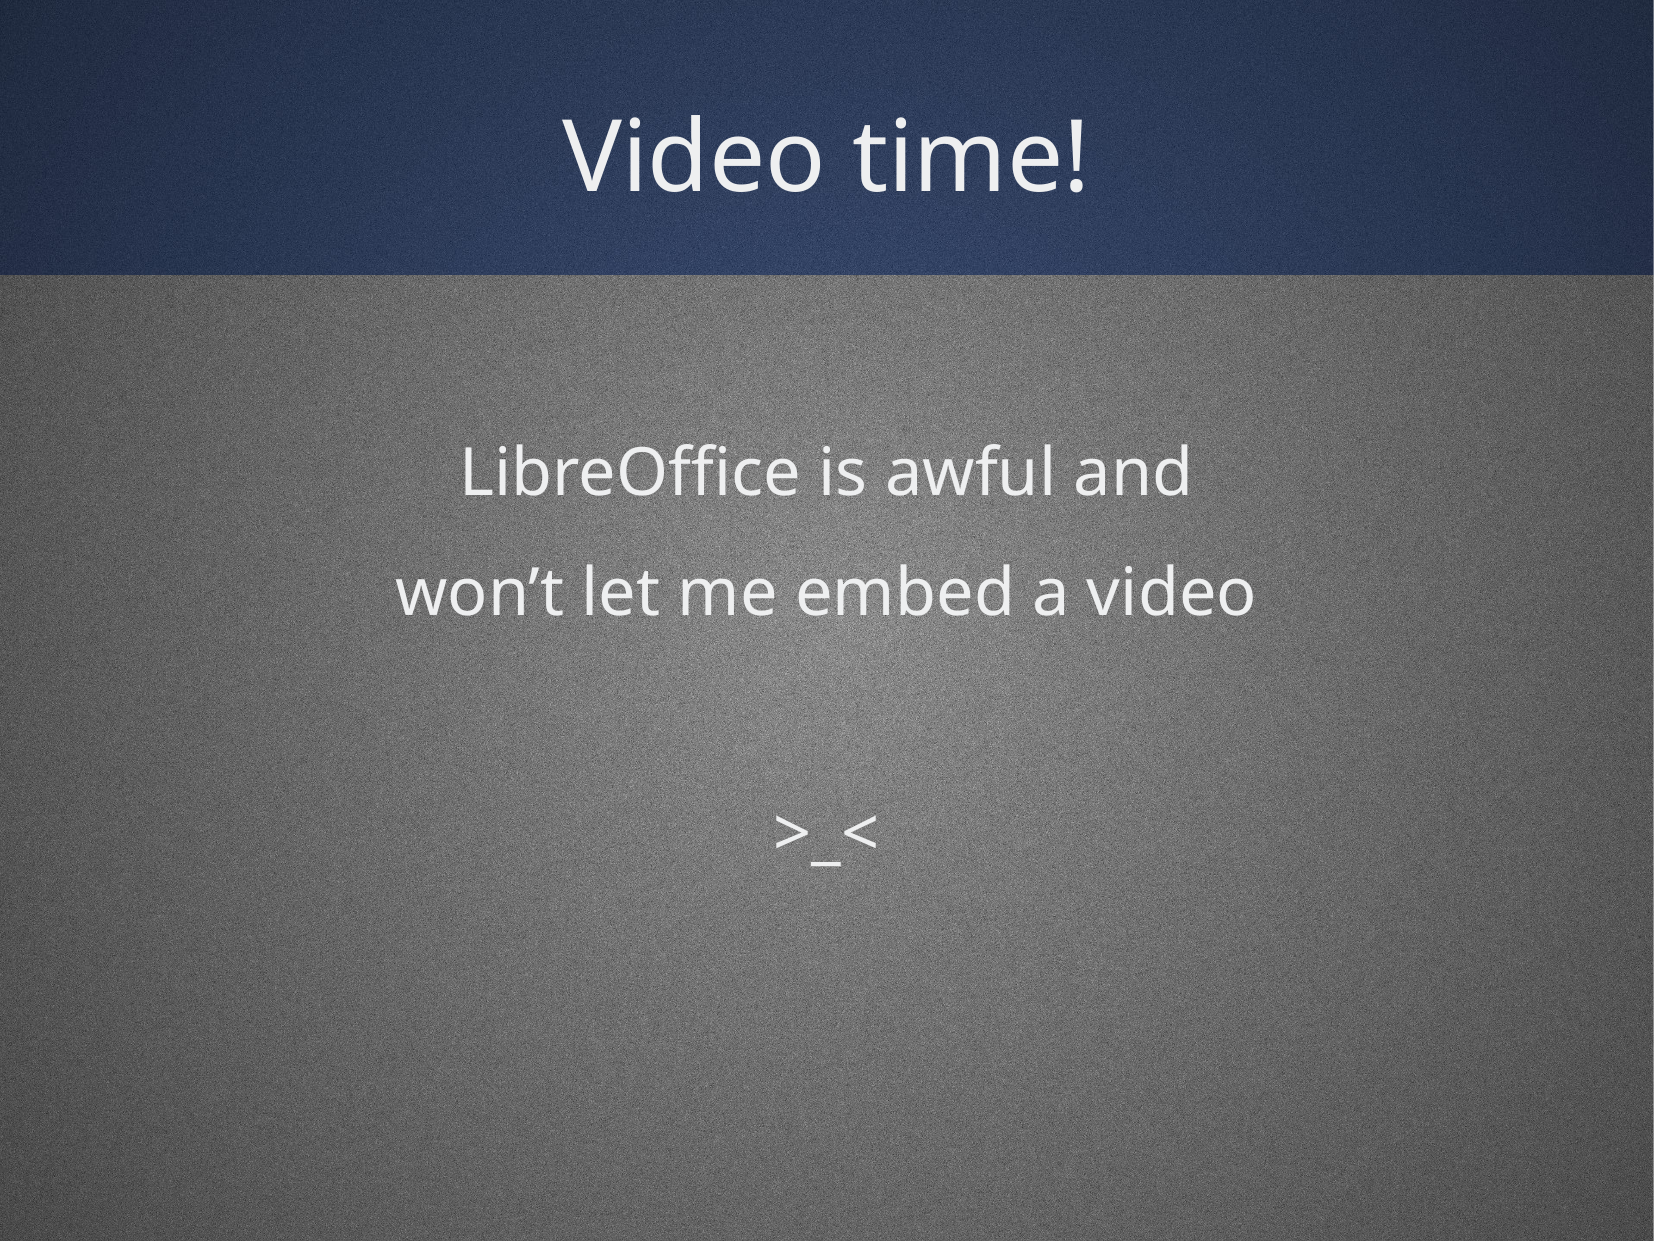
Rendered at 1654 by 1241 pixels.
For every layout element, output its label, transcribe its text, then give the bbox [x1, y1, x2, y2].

list LibreOffice is awful and won’t let me embed a video >_< [82, 290, 1571, 1010]
title Video time! [82, 49, 1571, 257]
picture [0, 0, 1654, 1241]
